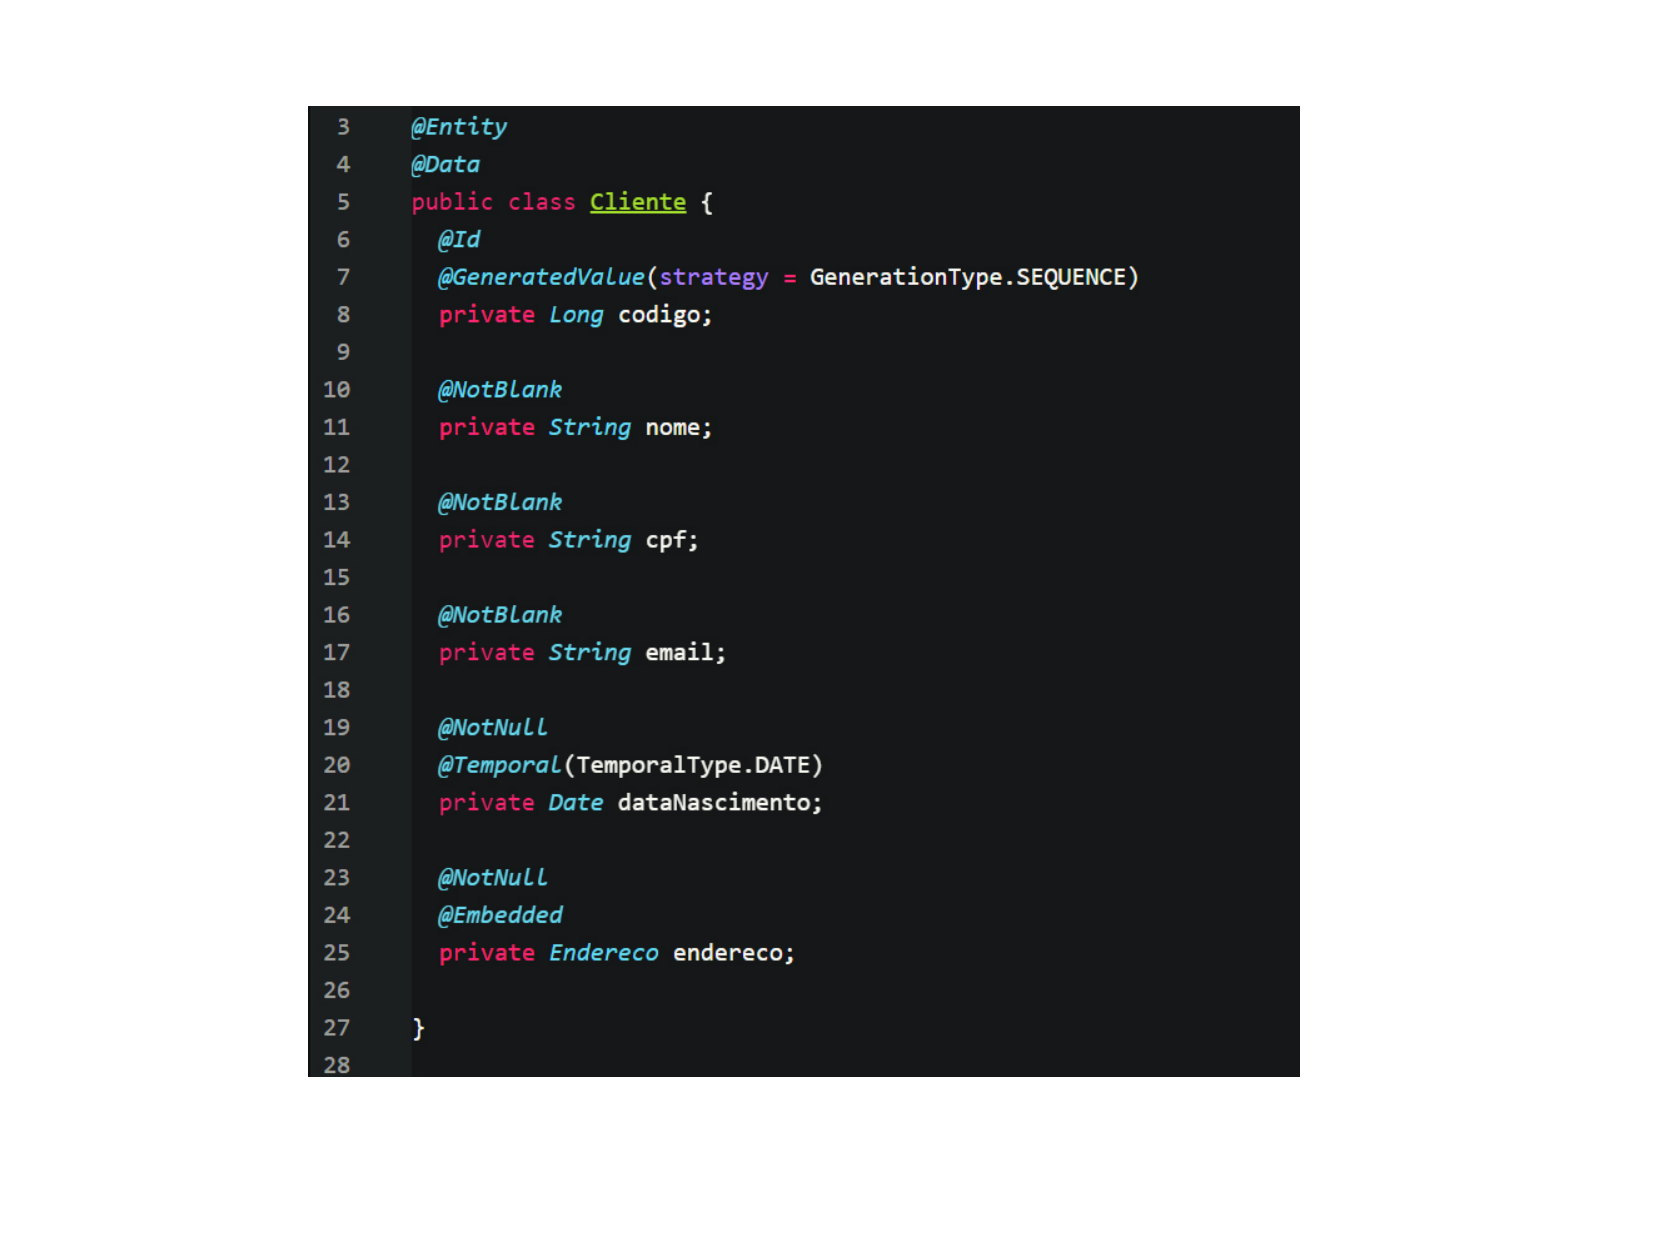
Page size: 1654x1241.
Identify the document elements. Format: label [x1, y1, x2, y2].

picture [308, 106, 1300, 1077]
